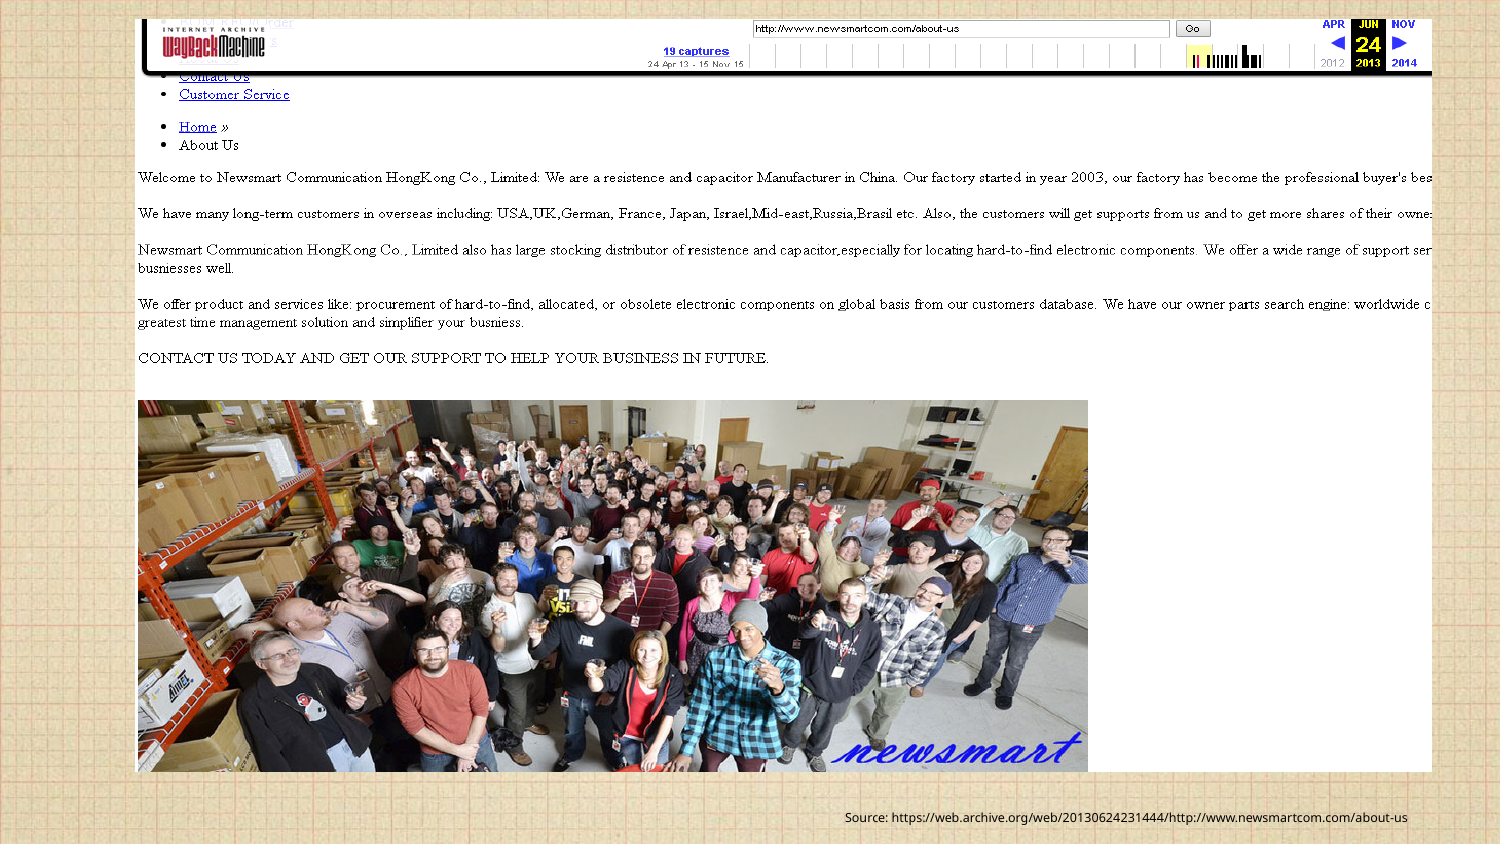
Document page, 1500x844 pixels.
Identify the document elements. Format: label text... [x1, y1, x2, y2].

picture [0, 0, 1500, 844]
text_box Source: https://web.archive.org/web/20130624231444/http://www.newsmartcom.com/about-us [830, 794, 1432, 833]
